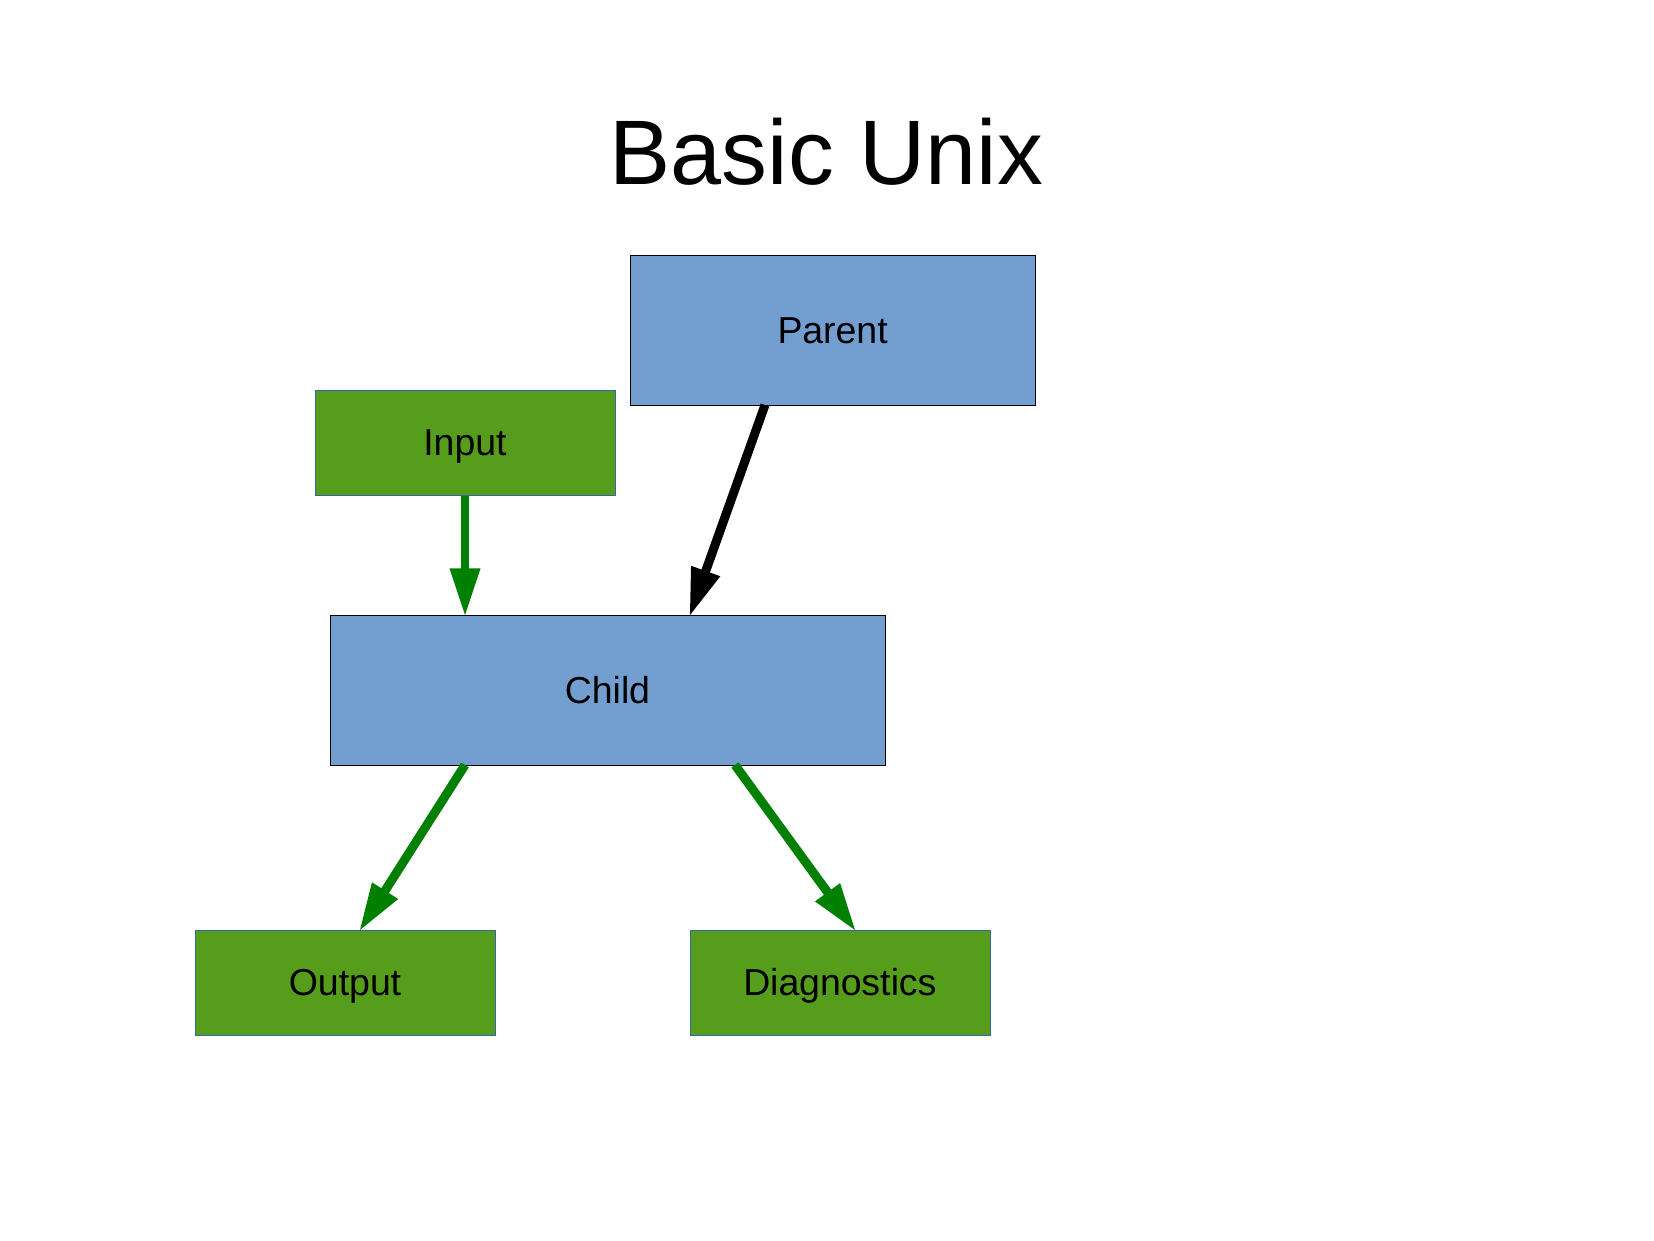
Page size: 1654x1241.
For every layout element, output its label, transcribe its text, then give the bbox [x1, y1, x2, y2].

text_box Input [315, 390, 616, 496]
text_box Child [330, 615, 886, 766]
text_box Parent [630, 255, 1036, 406]
text_box Output [195, 930, 496, 1036]
text_box Diagnostics [690, 930, 991, 1036]
title Basic Unix [82, 49, 1571, 257]
